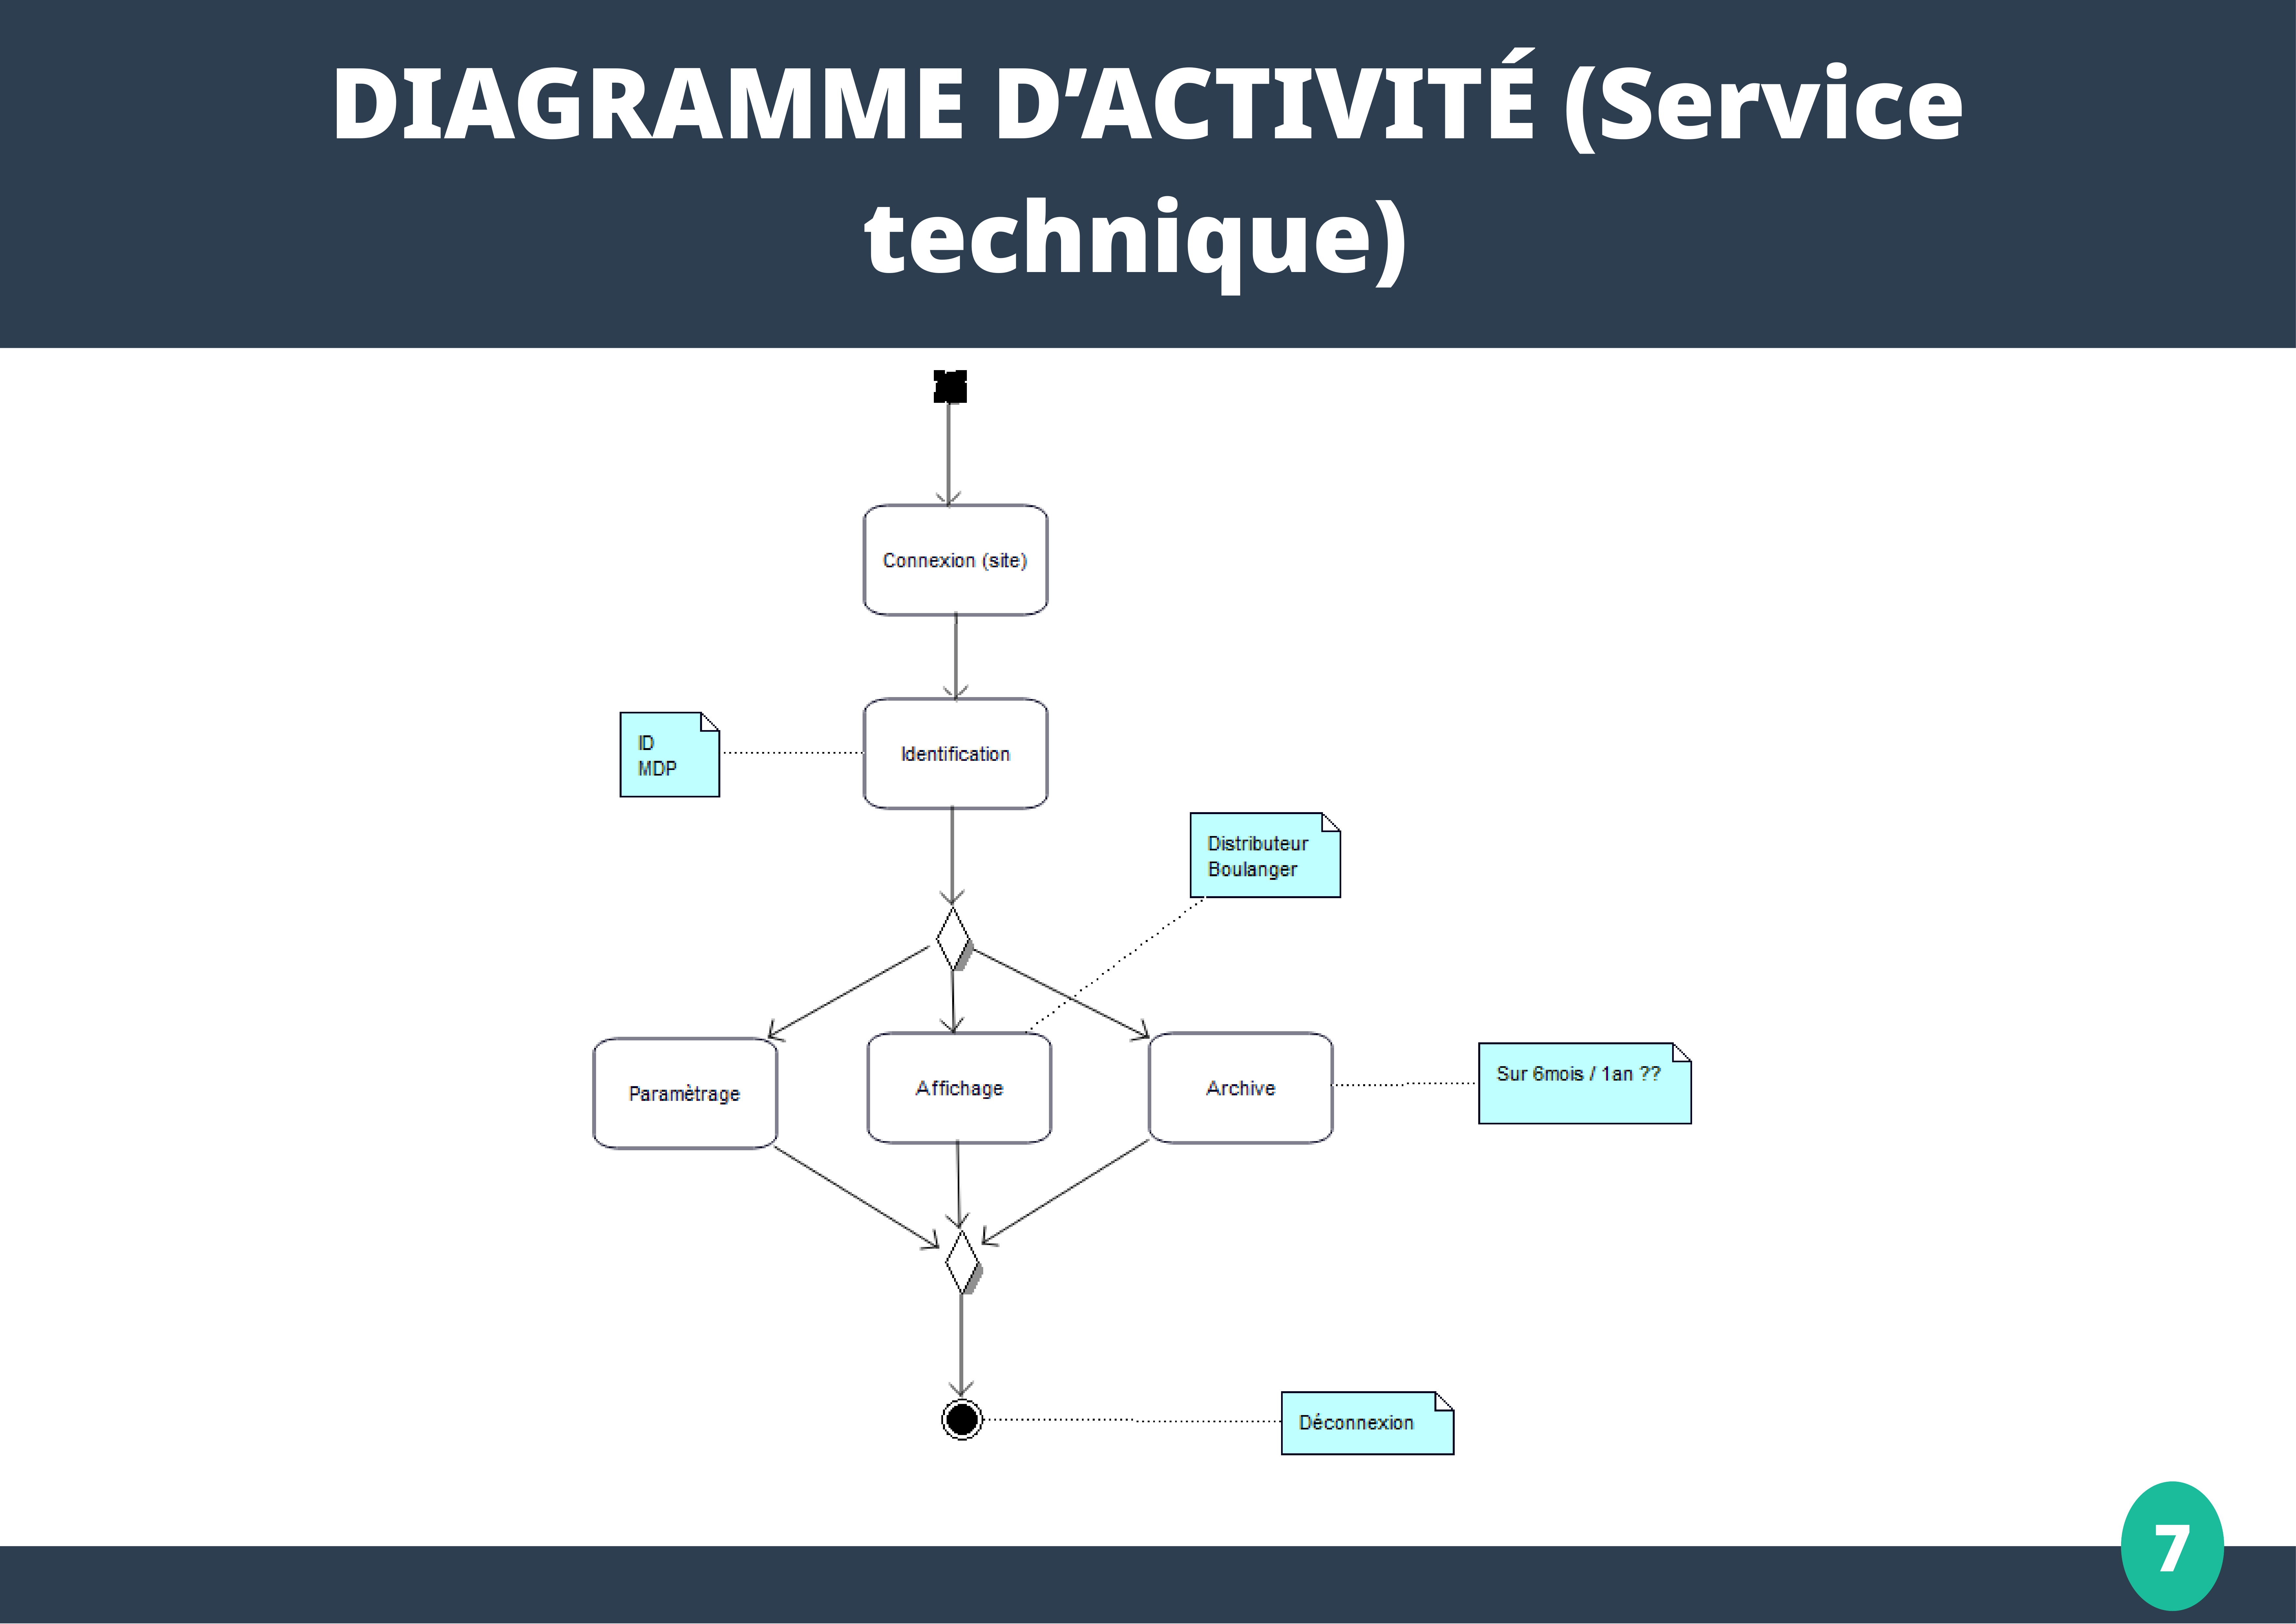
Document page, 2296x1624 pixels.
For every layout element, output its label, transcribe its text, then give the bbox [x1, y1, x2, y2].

picture [574, 354, 1722, 1545]
title DIAGRAMME D’ACTIVITÉ (Service technique) [82, 64, 2214, 270]
